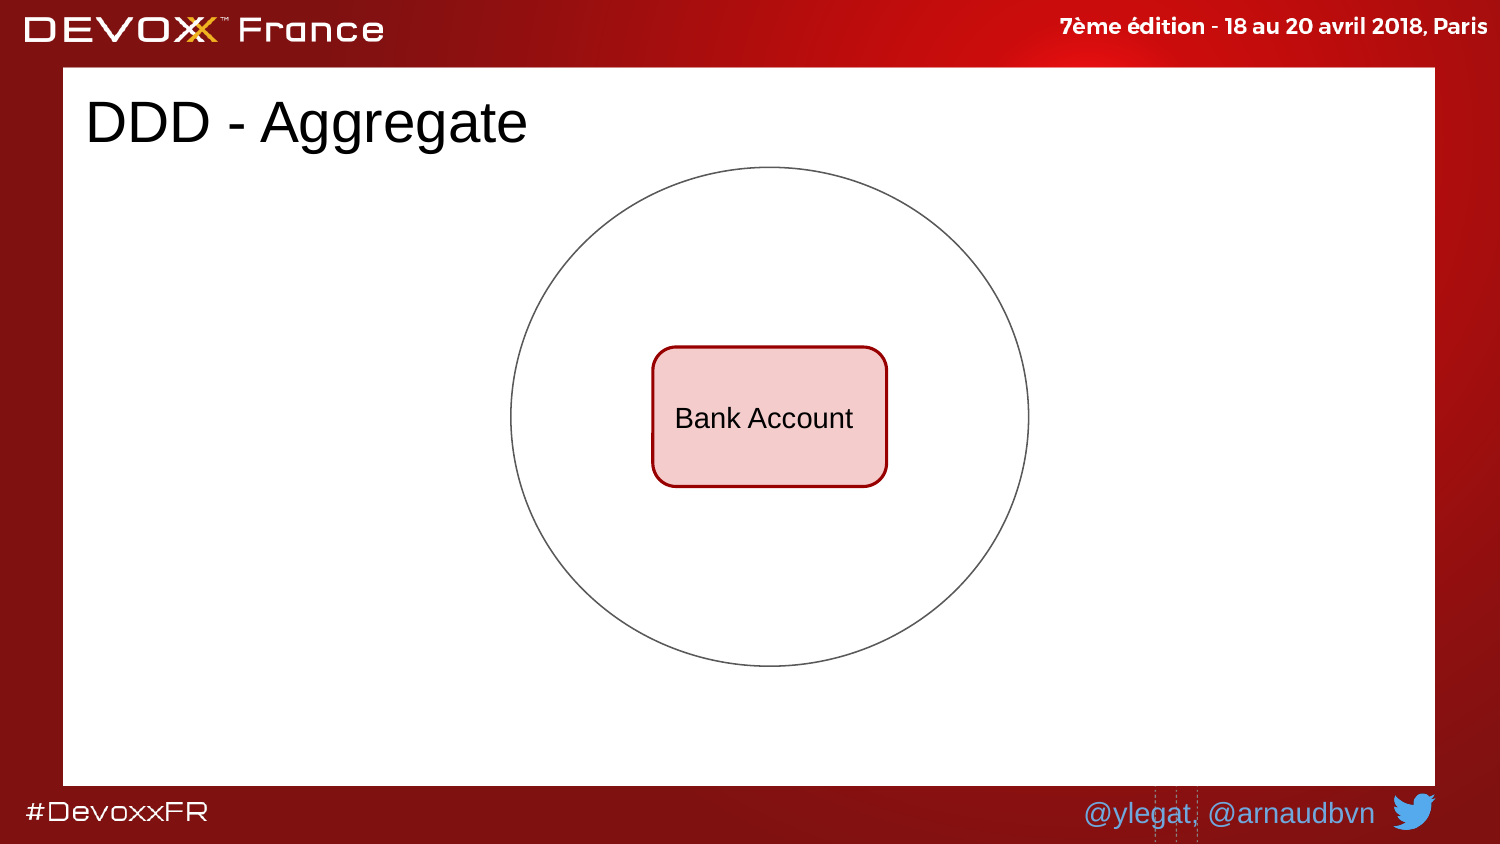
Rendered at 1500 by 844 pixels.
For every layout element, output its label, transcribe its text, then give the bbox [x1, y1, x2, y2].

text_box @ylegat, @arnaudbvn [1068, 779, 1399, 844]
picture [0, 0, 1500, 844]
text_box Bank Account [652, 346, 887, 487]
title DDD - Aggregate [70, 69, 750, 164]
